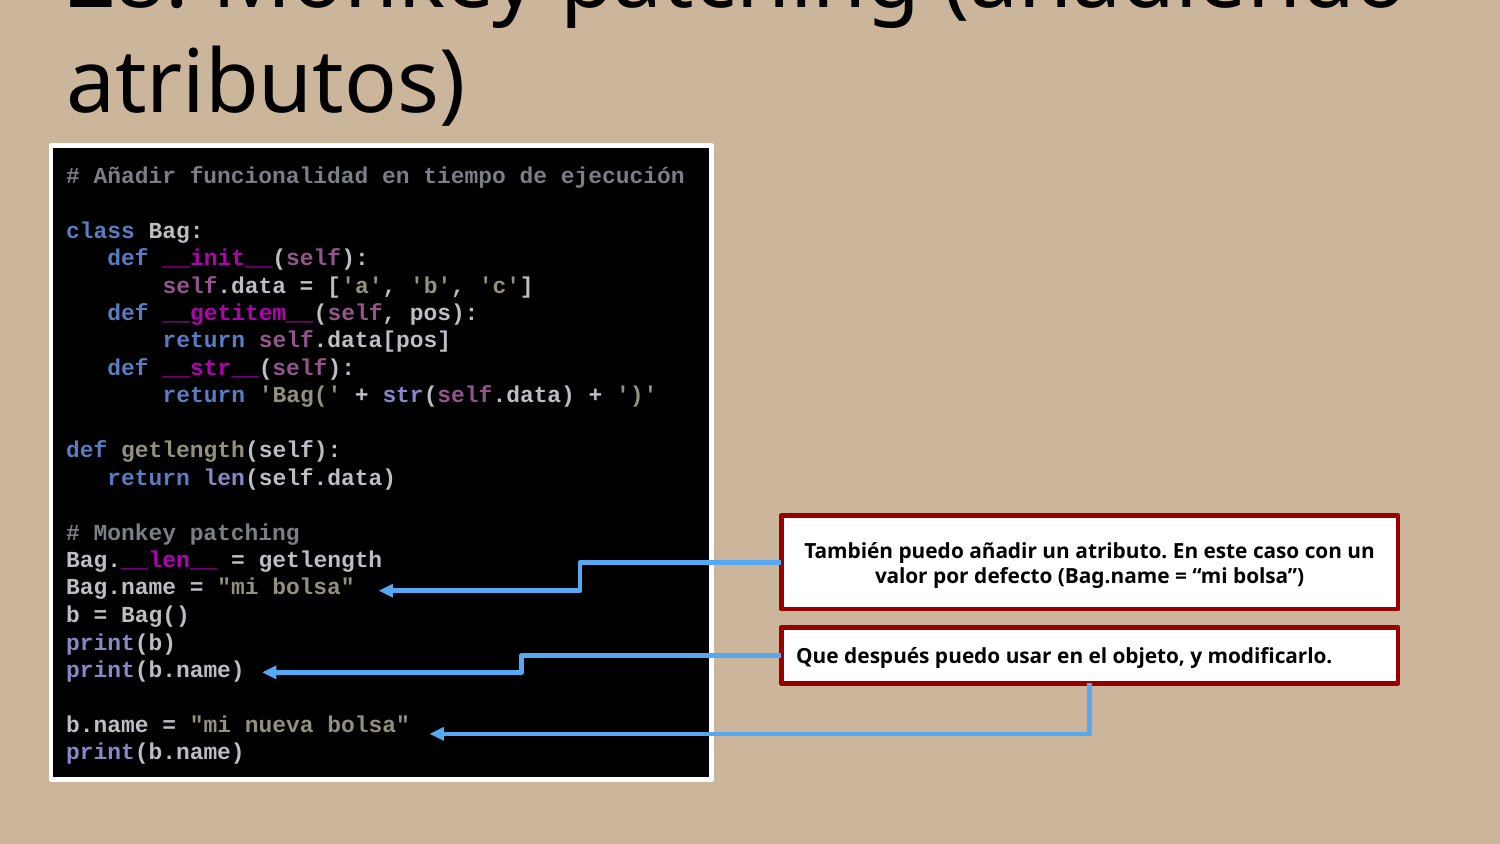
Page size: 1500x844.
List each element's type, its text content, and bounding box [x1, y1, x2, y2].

text_box Que después puedo usar en el objeto, y modificarlo. [781, 627, 1399, 684]
text_box También puedo añadir un atributo. En este caso con un valor por defecto (Bag.name = “mi bolsa”) [781, 515, 1399, 610]
title 28. Monkey patching (añadiendo atributos) [51, 51, 1449, 146]
text_box # Añadir funcionalidad en tiempo de ejecución class Bag: def __init__(self): self.data = ['a', 'b', 'c'] def __getitem__(self, pos): return self.data[pos] def __str__(self): return 'Bag(' + str(self.data) + ')' def getlength(self): return len(self.data) # Monkey patching Bag.__len__ = getlength Bag.name = "mi bolsa" b = Bag() print(b) print(b.name) b.name = "mi nueva bolsa" print(b.name) [51, 145, 712, 780]
